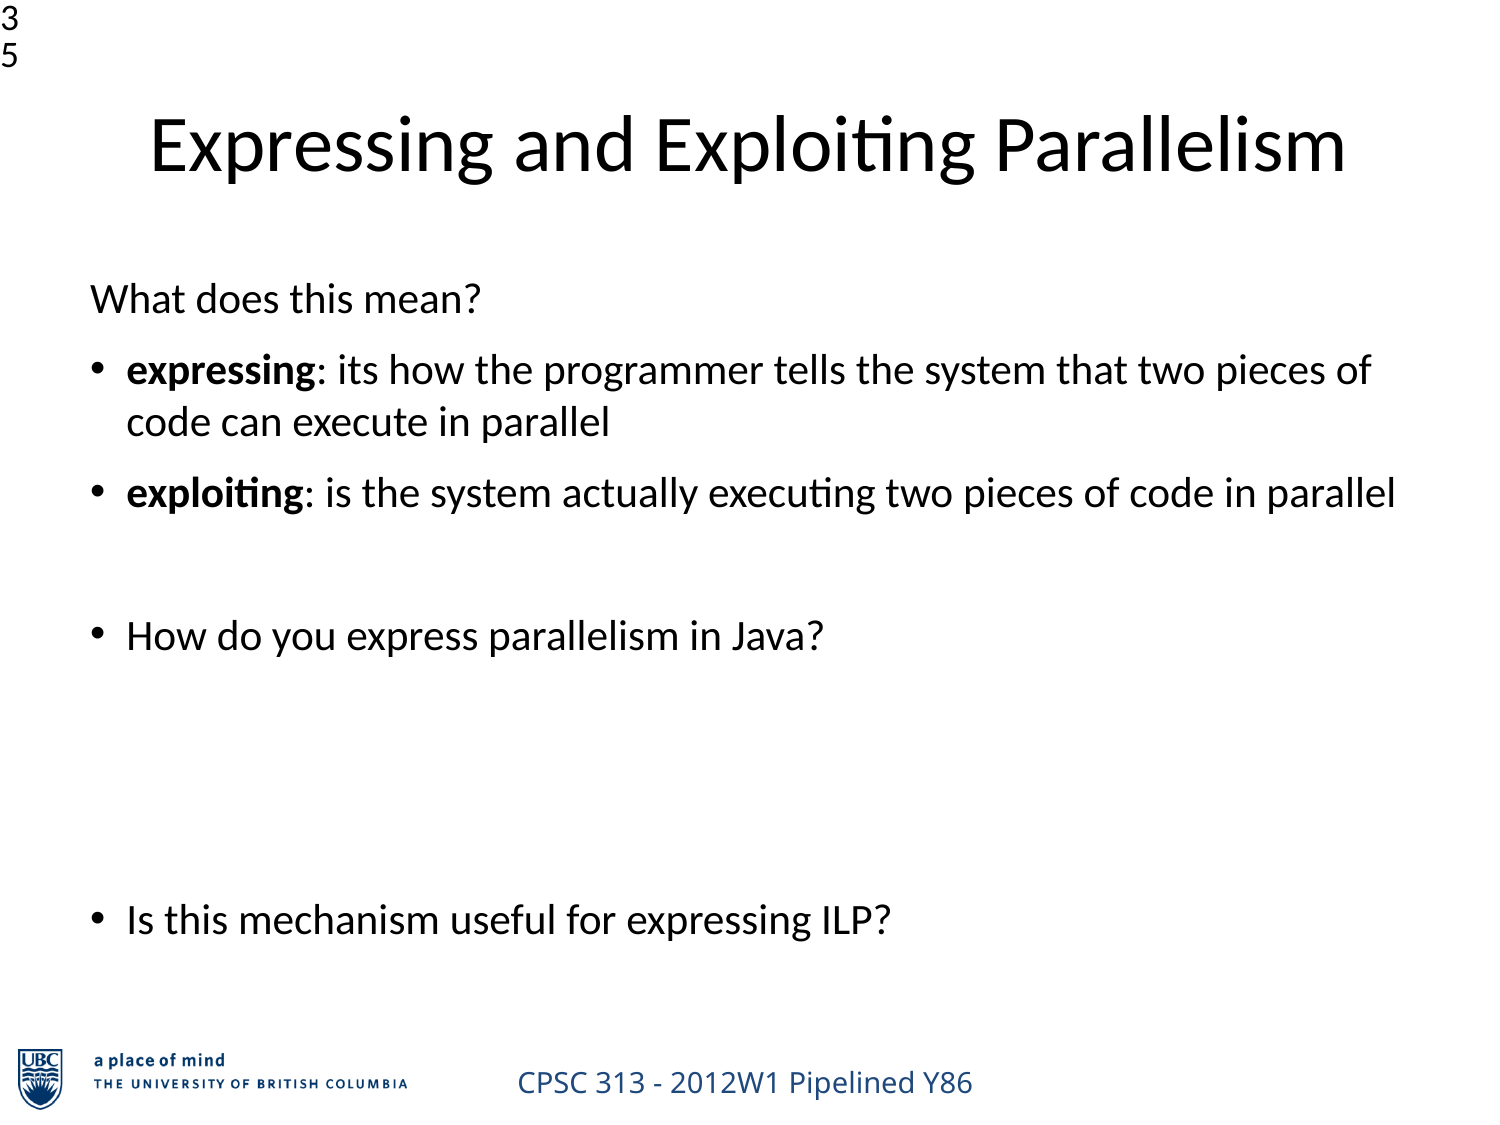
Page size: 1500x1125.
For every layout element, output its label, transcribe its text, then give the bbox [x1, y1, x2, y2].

title Expressing and Exploiting Parallelism [75, 45, 1425, 233]
picture [18, 1049, 407, 1110]
list What does this mean? expressing: its how the programmer tells the system that two pieces of code can execute in parallel exploiting: is the system actually executing two pieces of code in parallel How do you express parallelism in Java? Is this mechanism useful for expressing ILP? [75, 262, 1425, 1005]
